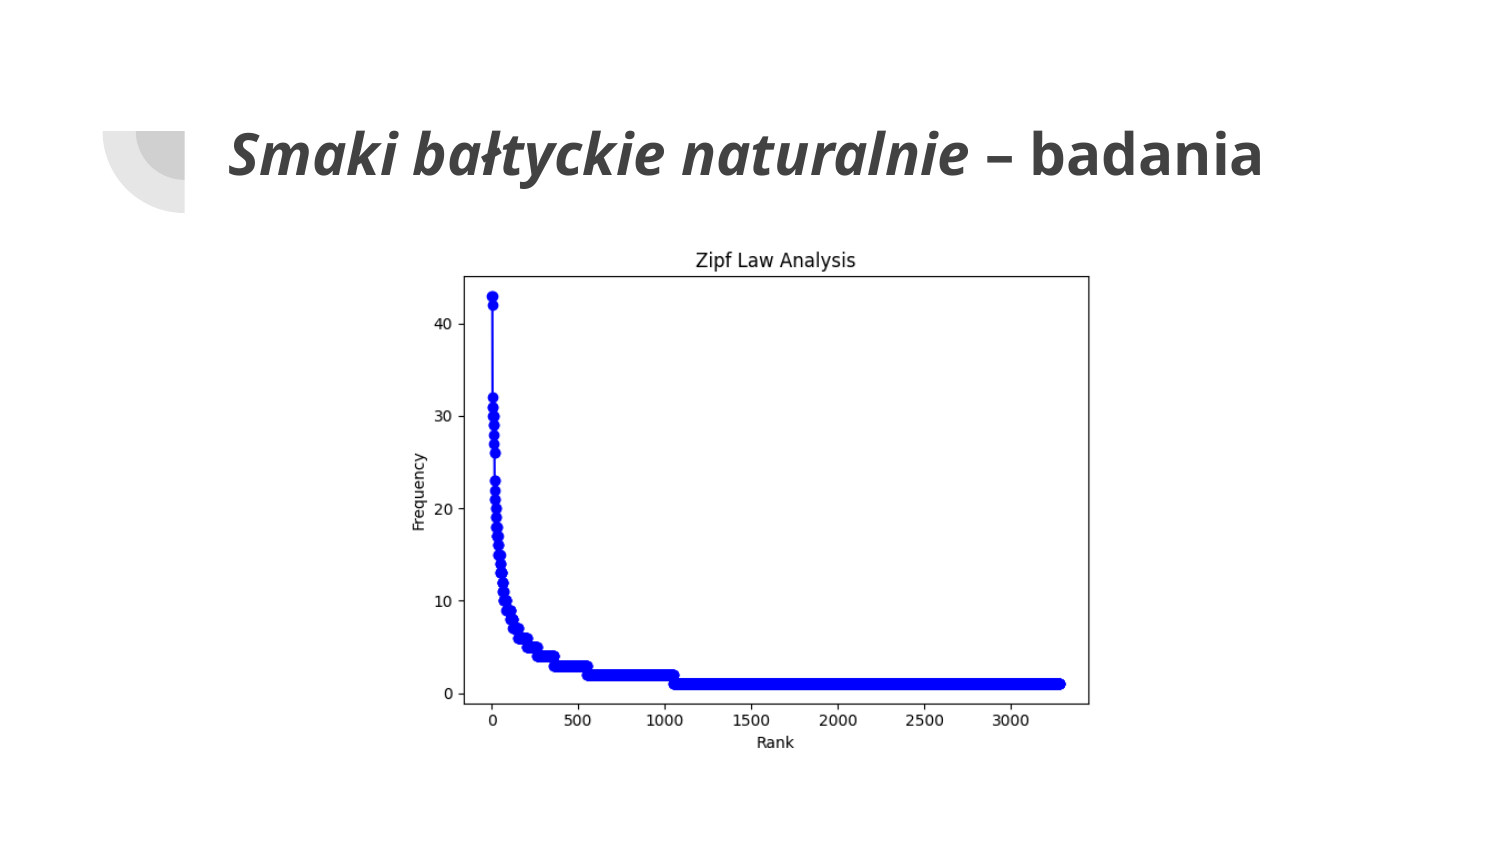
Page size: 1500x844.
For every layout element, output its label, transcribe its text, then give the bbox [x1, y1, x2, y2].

picture [395, 235, 1105, 768]
title Smaki bałtyckie naturalnie – badania [213, 98, 1368, 263]
